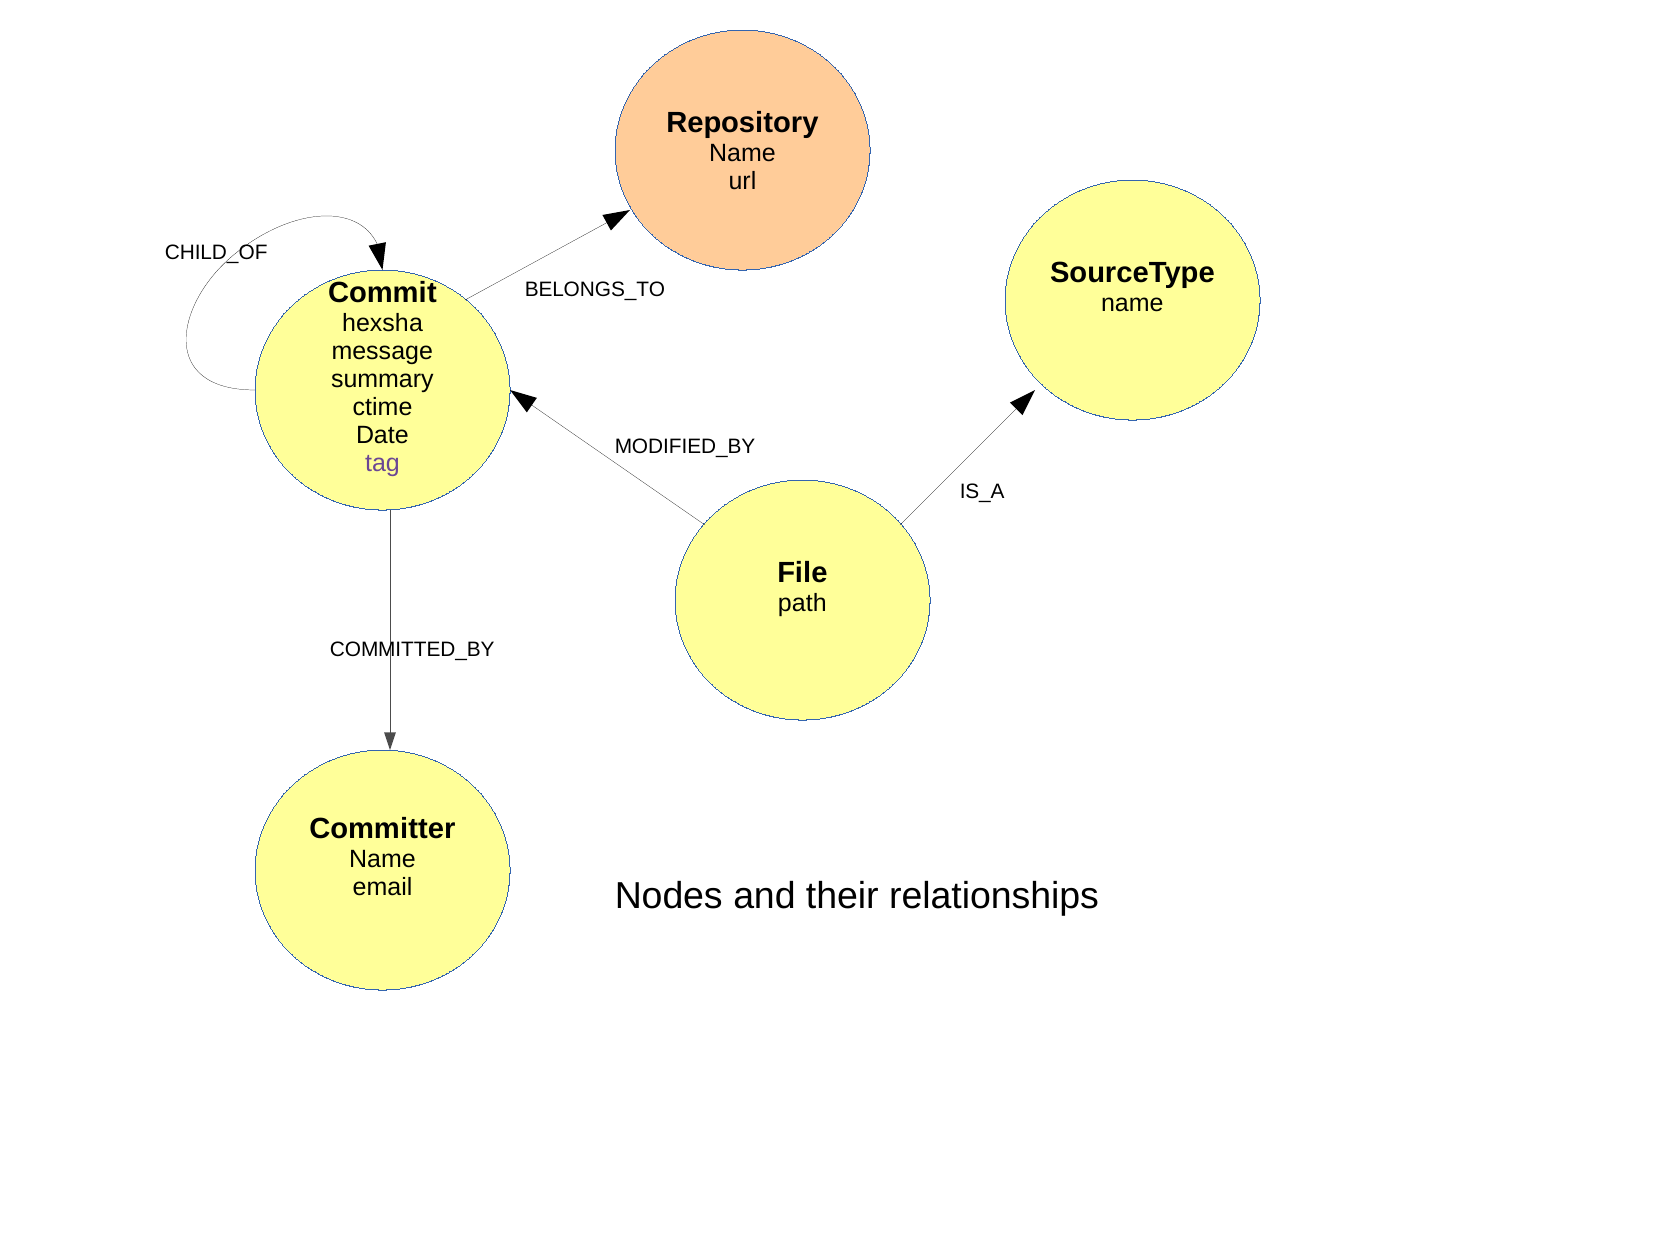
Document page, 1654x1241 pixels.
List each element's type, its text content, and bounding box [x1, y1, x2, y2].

text_box Commit hexsha message summary ctime Date tag [255, 270, 511, 511]
text_box SourceType name [1005, 180, 1261, 421]
text_box IS_A [945, 471, 1141, 511]
text_box MODIFIED_BY [600, 426, 796, 466]
text_box Repository Name url [615, 30, 871, 271]
text_box BELONGS_TO [510, 270, 706, 309]
text_box Nodes and their relationships [600, 866, 1171, 924]
text_box COMMITTED_BY [315, 630, 511, 692]
text_box CHILD_OF [150, 233, 286, 272]
text_box Committer Name email [255, 750, 511, 991]
text_box File path [675, 480, 931, 721]
